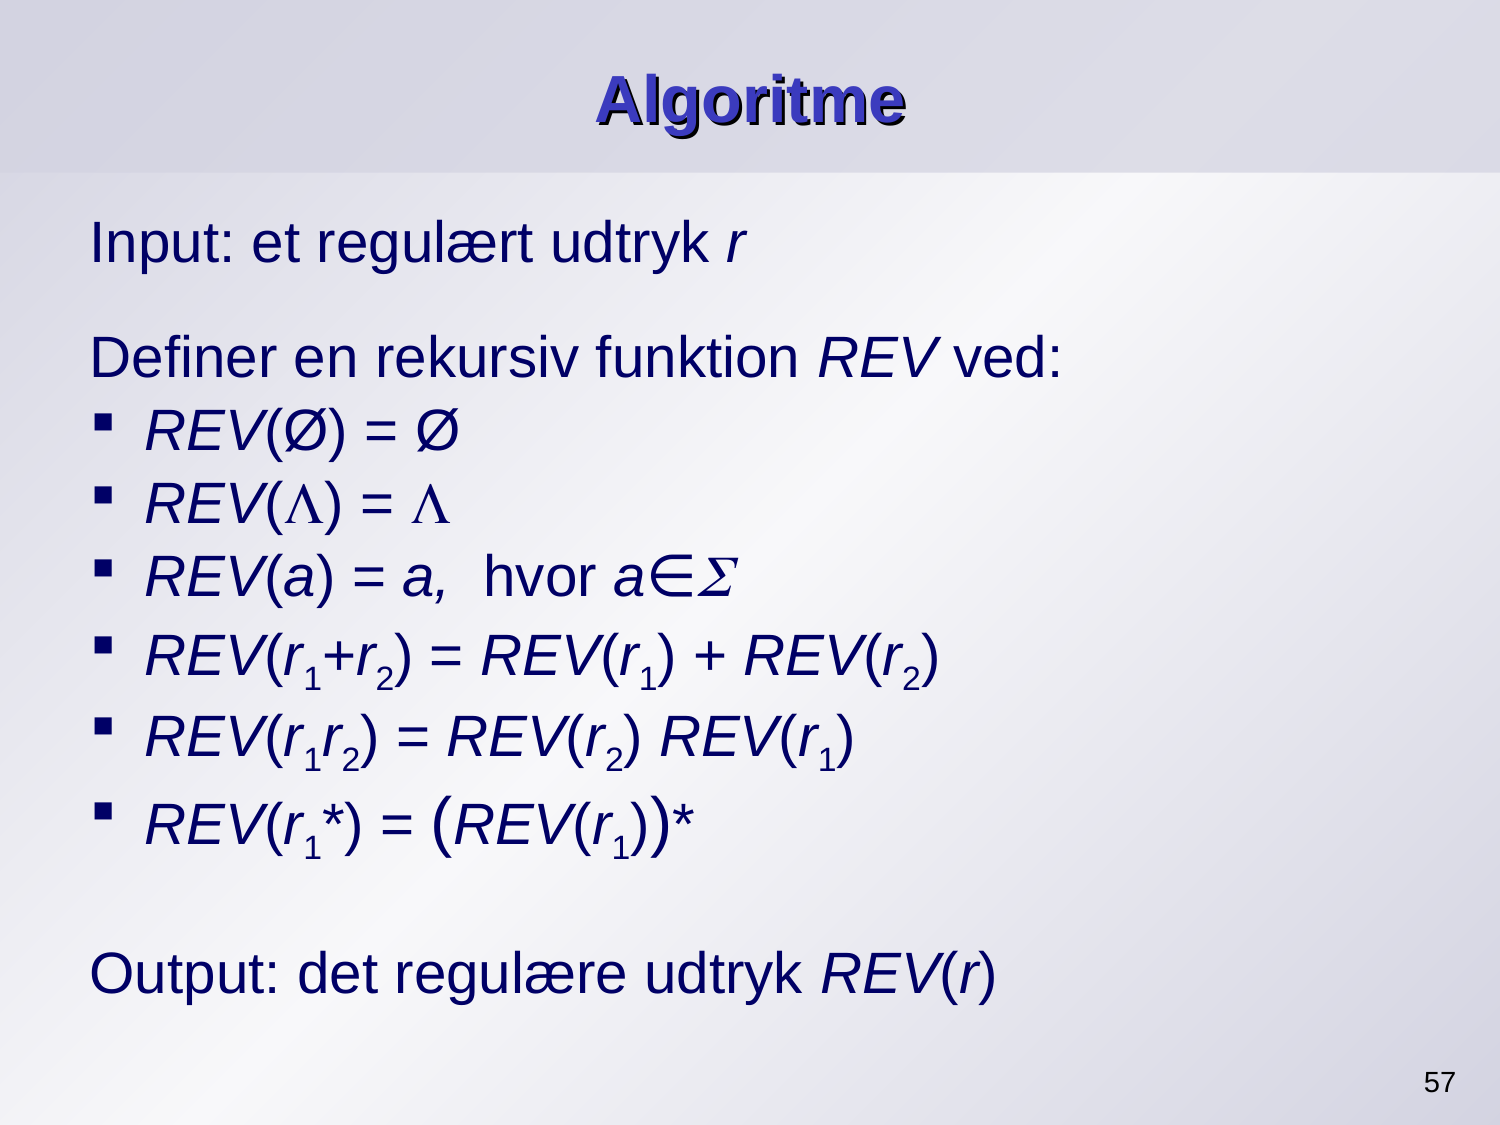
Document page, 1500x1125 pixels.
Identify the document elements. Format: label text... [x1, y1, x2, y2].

title Algoritme [75, 24, 1426, 174]
list Input: et regulært udtryk r Definer en rekursiv funktion REV ved: REV(Ø) = Ø REV(Λ) = Λ REV(a) = a, hvor a∈Σ REV(r1+r2) = REV(r1) + REV(r2) REV(r1r2) = REV(r2) REV(r1) REV(r1*) = (REV(r1))* Output: det regulære udtryk REV(r) [74, 207, 1459, 1062]
